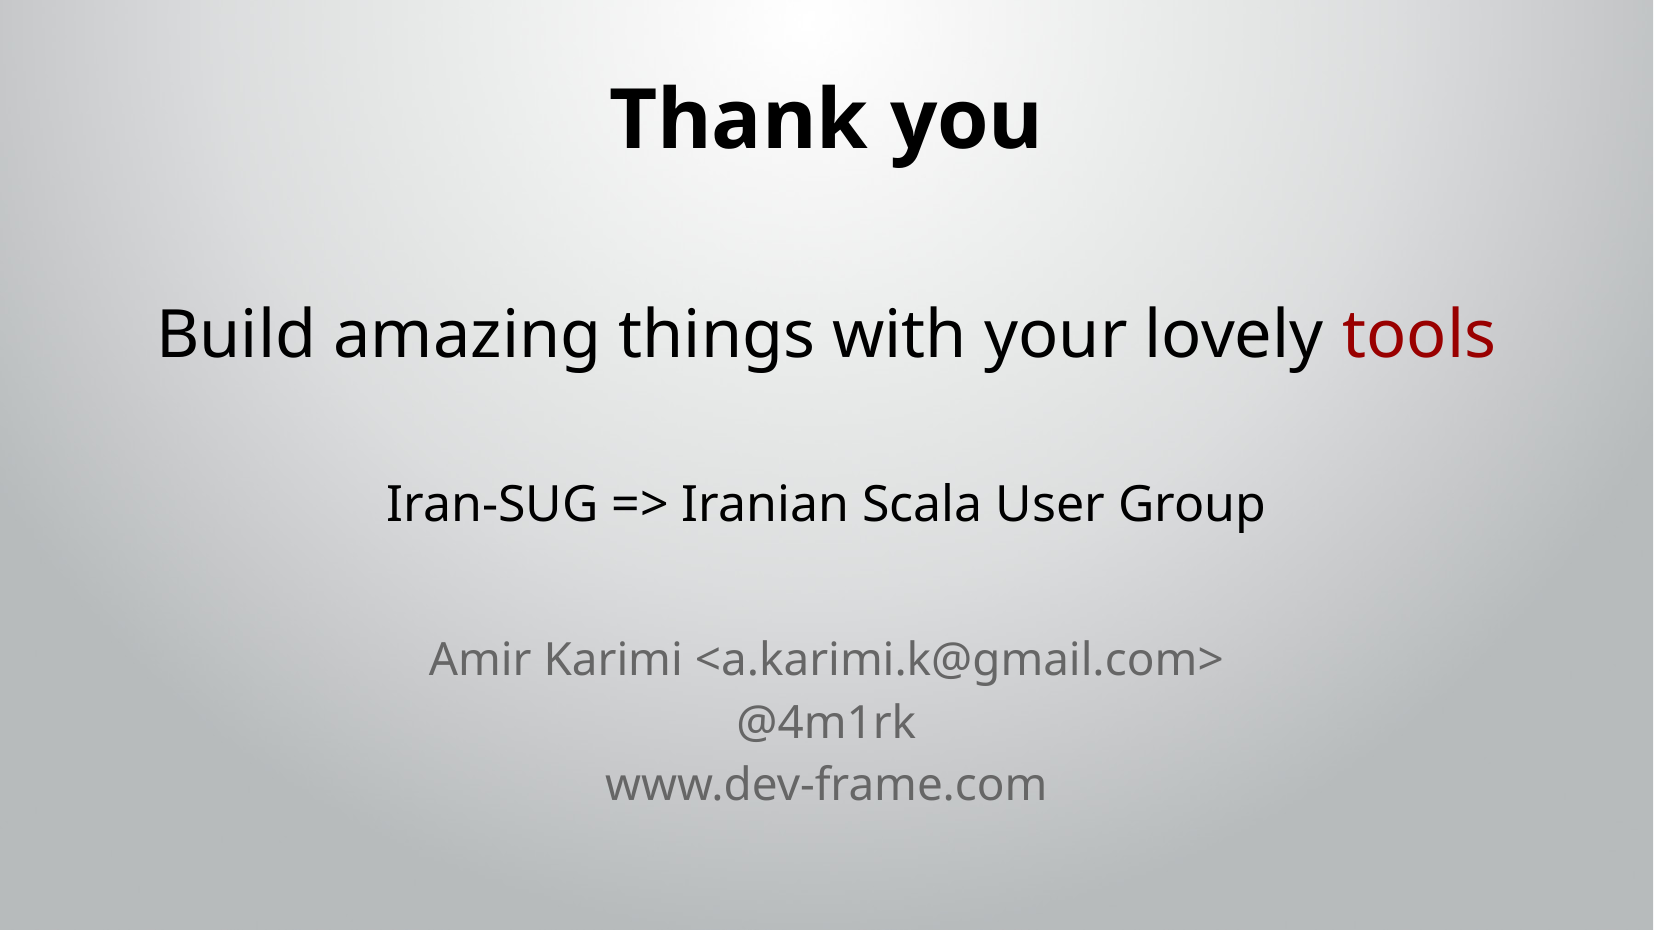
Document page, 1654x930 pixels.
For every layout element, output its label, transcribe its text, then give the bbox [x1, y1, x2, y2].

subtitle Thank you Build amazing things with your lovely tools Iran-SUG => Iranian Scala User Group Amir Karimi <a.karimi.k@gmail.com> @4m1rk www.dev-frame.com [82, 90, 1571, 784]
picture [0, 0, 1654, 930]
